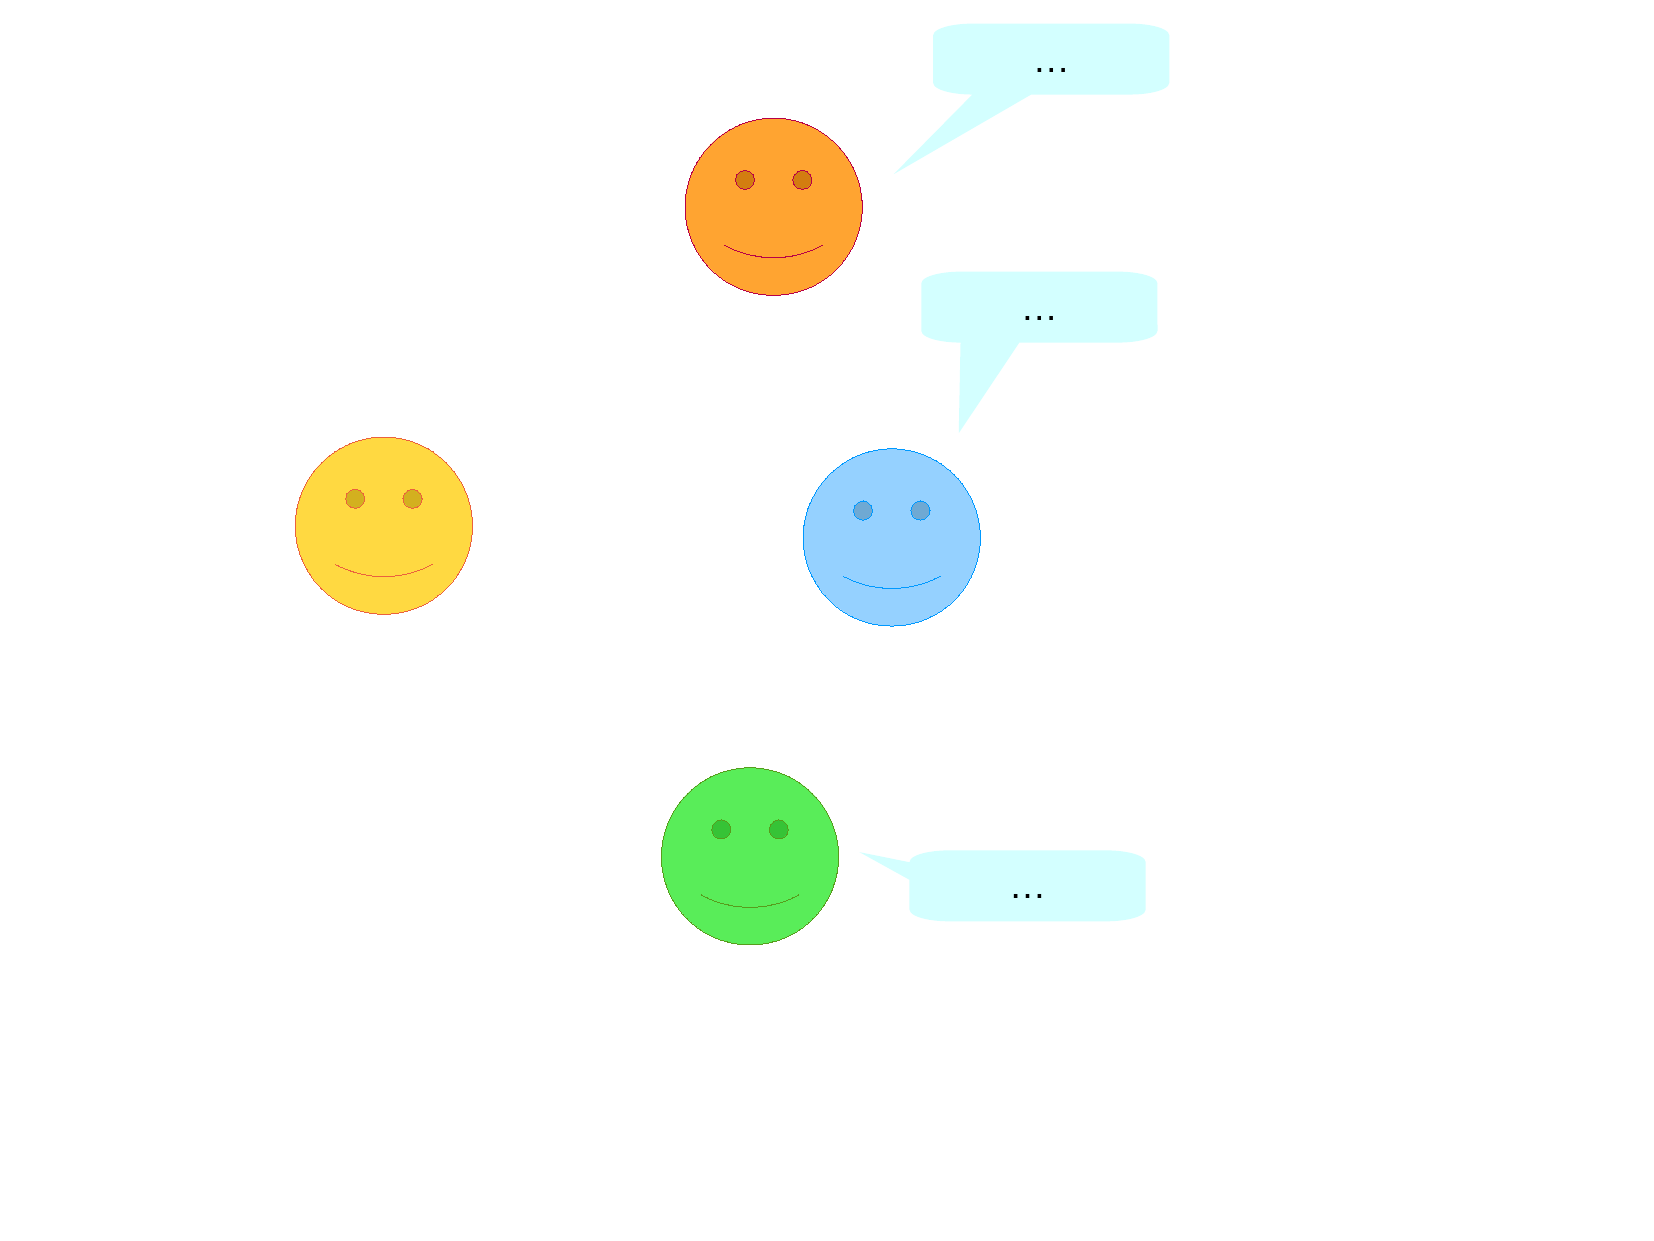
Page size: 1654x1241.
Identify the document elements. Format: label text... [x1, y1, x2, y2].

text_box … [893, 23, 1170, 175]
text_box [295, 437, 473, 615]
text_box [685, 118, 863, 296]
text_box … [921, 271, 1158, 434]
text_box [661, 767, 839, 945]
text_box … [859, 850, 1146, 922]
text_box [803, 448, 981, 627]
